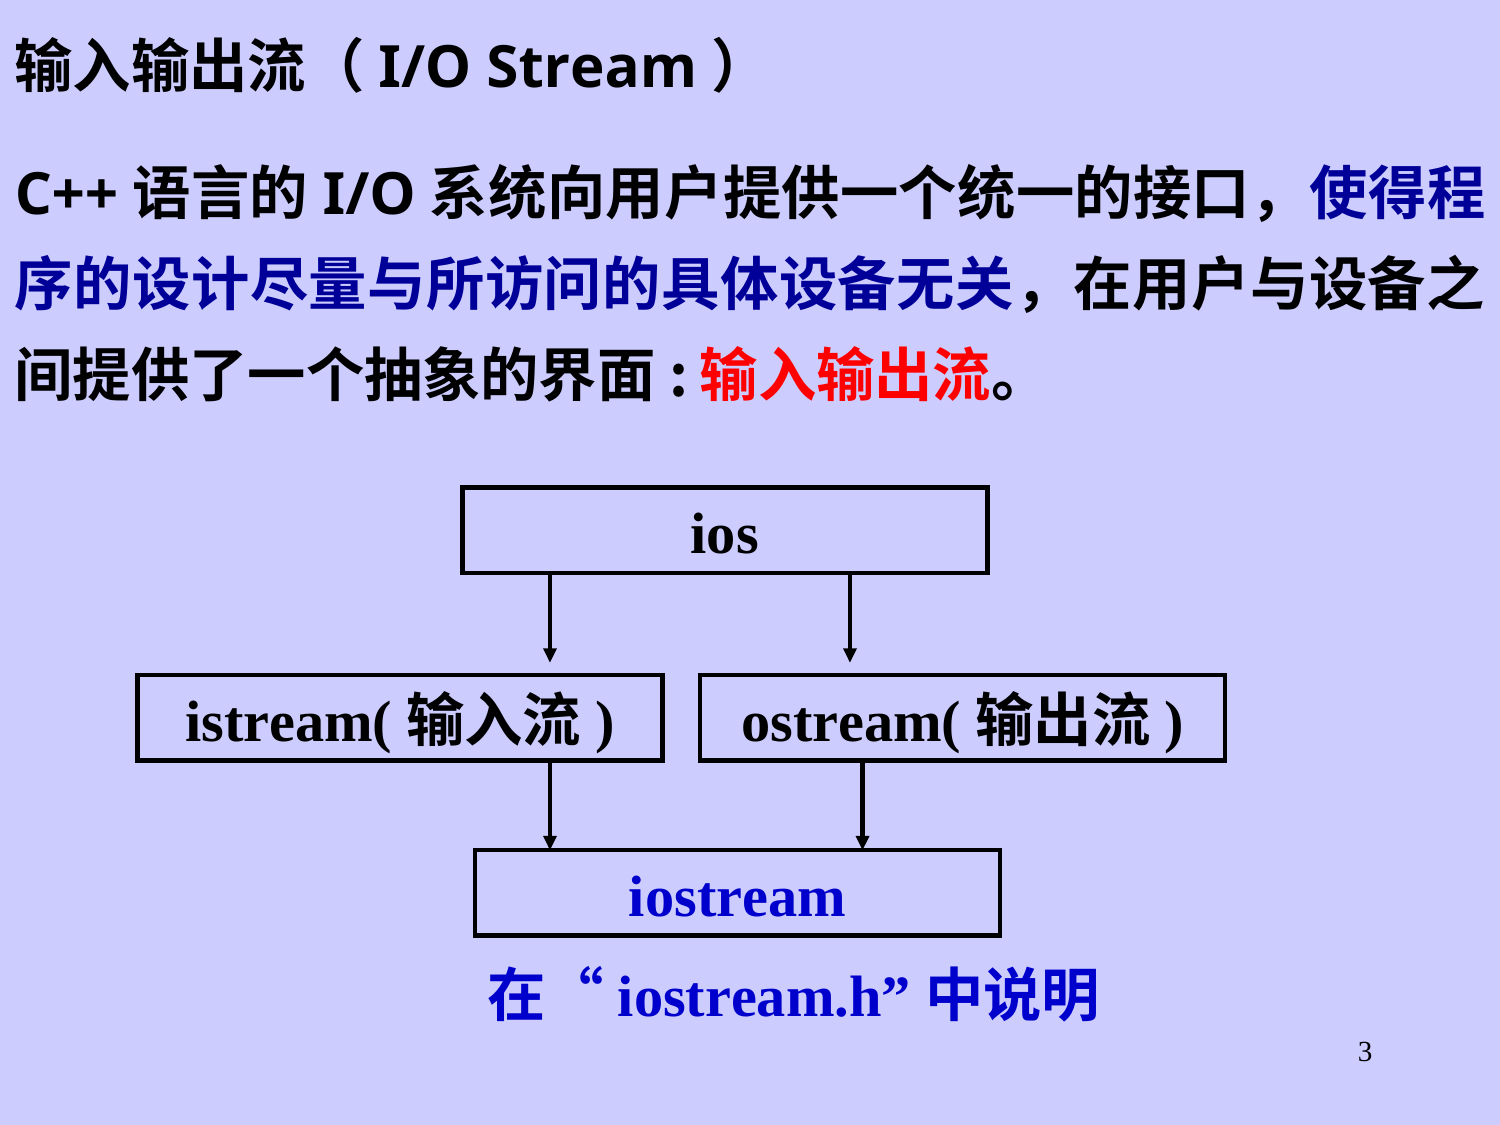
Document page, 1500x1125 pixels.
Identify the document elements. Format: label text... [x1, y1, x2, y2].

text_box istream(输入流) [137, 675, 663, 761]
text_box <编号> [1074, 1025, 1388, 1101]
text_box ios [462, 487, 988, 573]
text_box ostream(输出流) [699, 675, 1226, 761]
text_box 输入输出流（I/O Stream） C++语言的I/O系统向用户提供一个统一的接口，使得程序的设计尽量与所访问的具体设备无关，在用户与设备之间提供了一个抽象的界面:输入输出流。 [0, 0, 1500, 416]
text_box 在“iostream.h”中说明 [387, 950, 1201, 1036]
text_box iostream [474, 849, 1001, 936]
